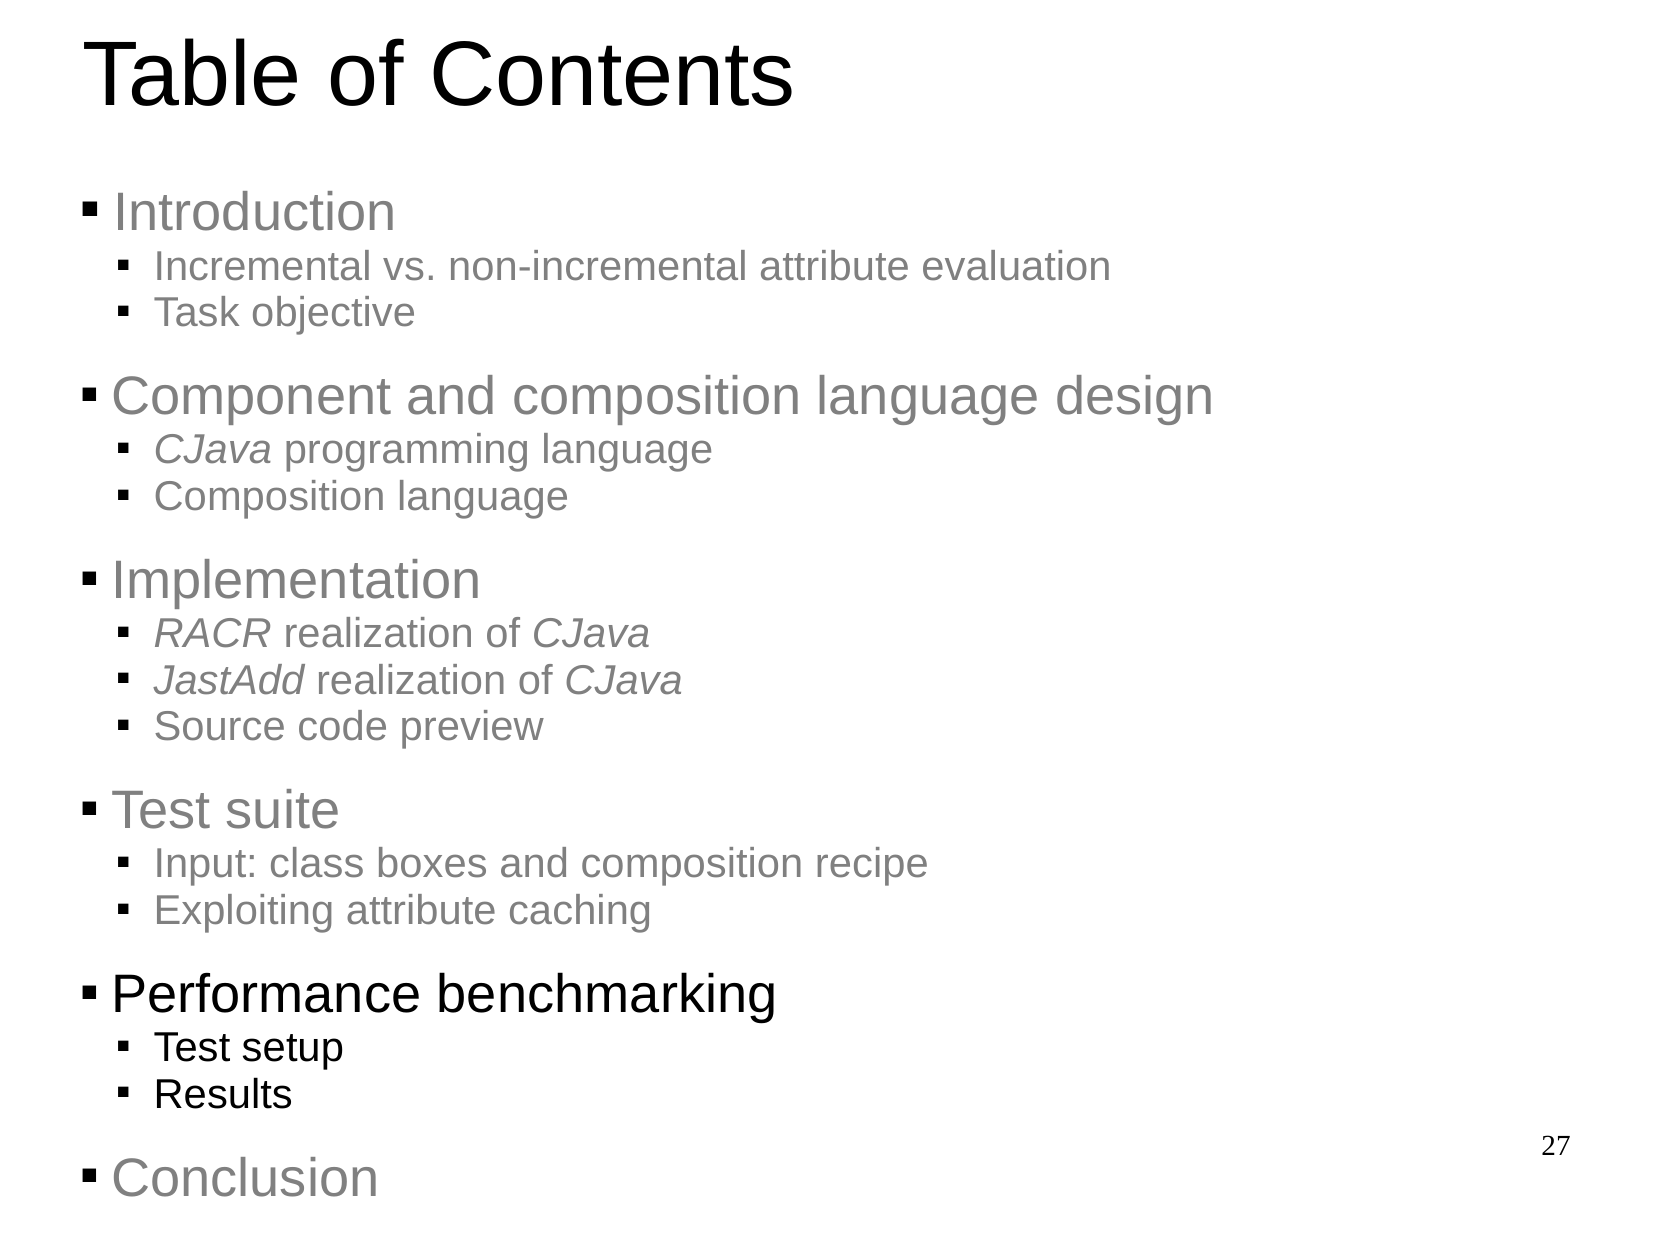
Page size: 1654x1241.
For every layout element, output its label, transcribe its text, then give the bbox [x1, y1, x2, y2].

title Table of Contents [82, 13, 1571, 134]
subtitle Introduction Incremental vs. non-incremental attribute evaluation Task objective Component and composition language design CJava programming language Composition language Implementation RACR realization of CJava JastAdd realization of CJava Source code preview Test suite Input: class boxes and composition recipe Exploiting attribute caching Performance benchmarking Test setup Results Conclusion [82, 133, 1538, 1219]
